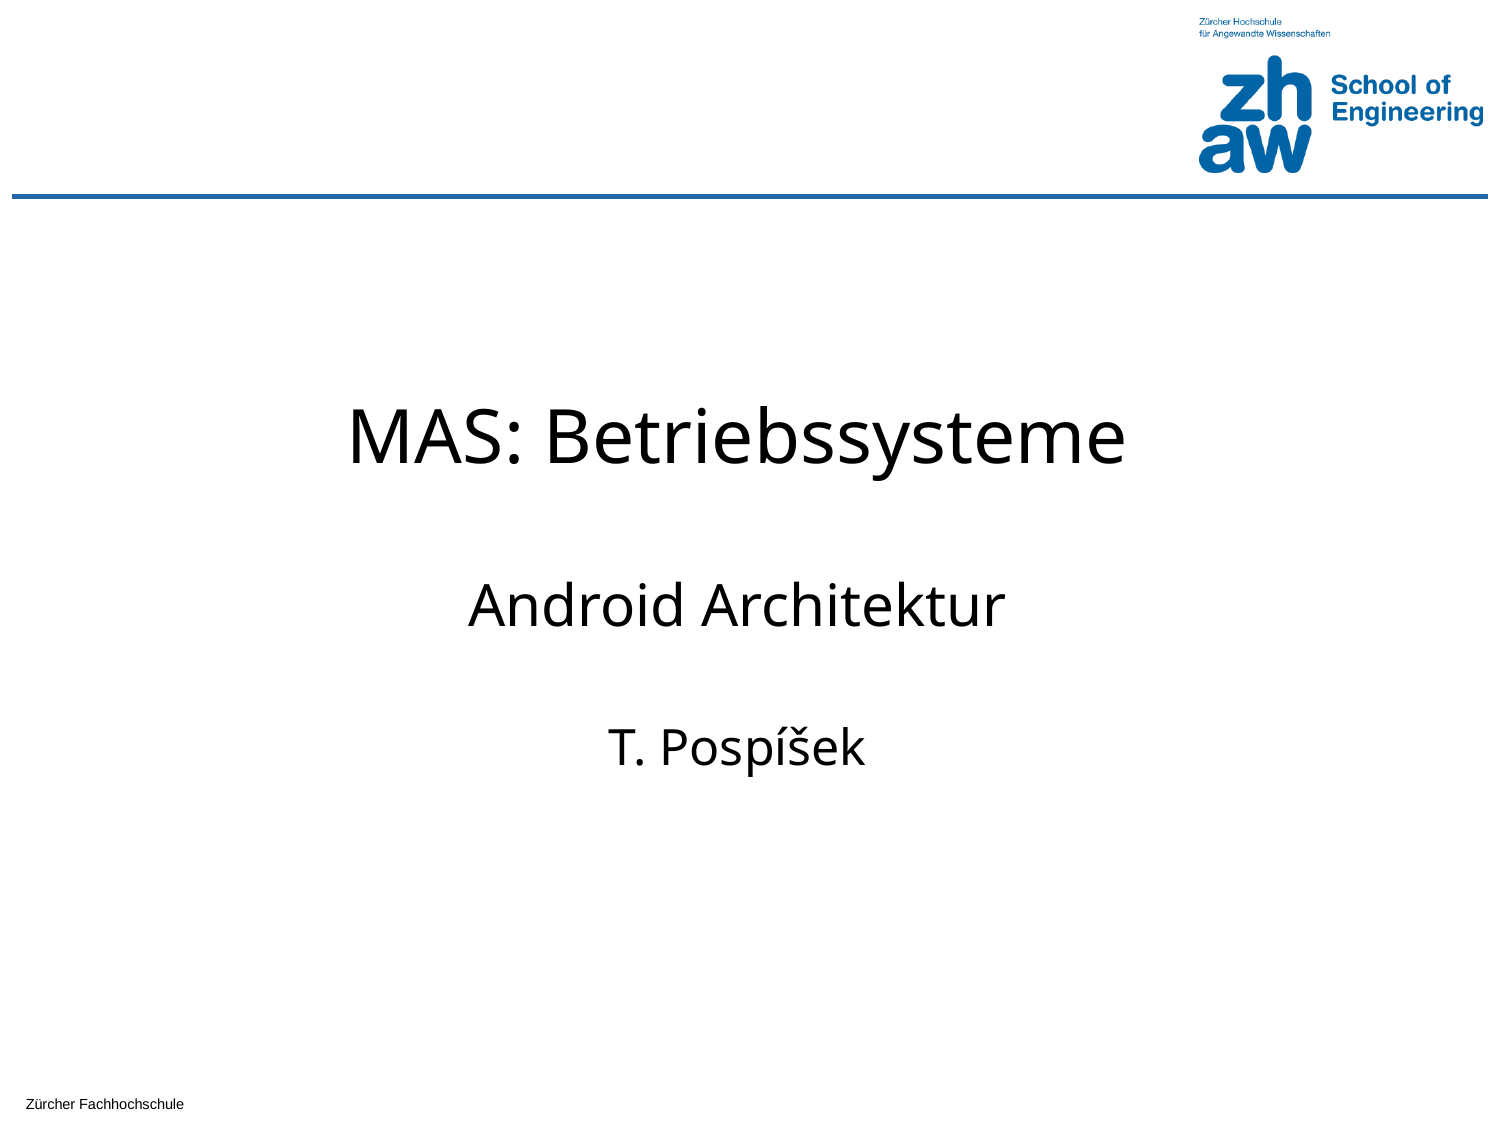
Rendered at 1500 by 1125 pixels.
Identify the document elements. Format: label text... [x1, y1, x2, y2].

text_box MAS: Betriebssysteme Android Architektur T. Pospíšek [112, 262, 1363, 913]
picture [1199, 18, 1483, 173]
